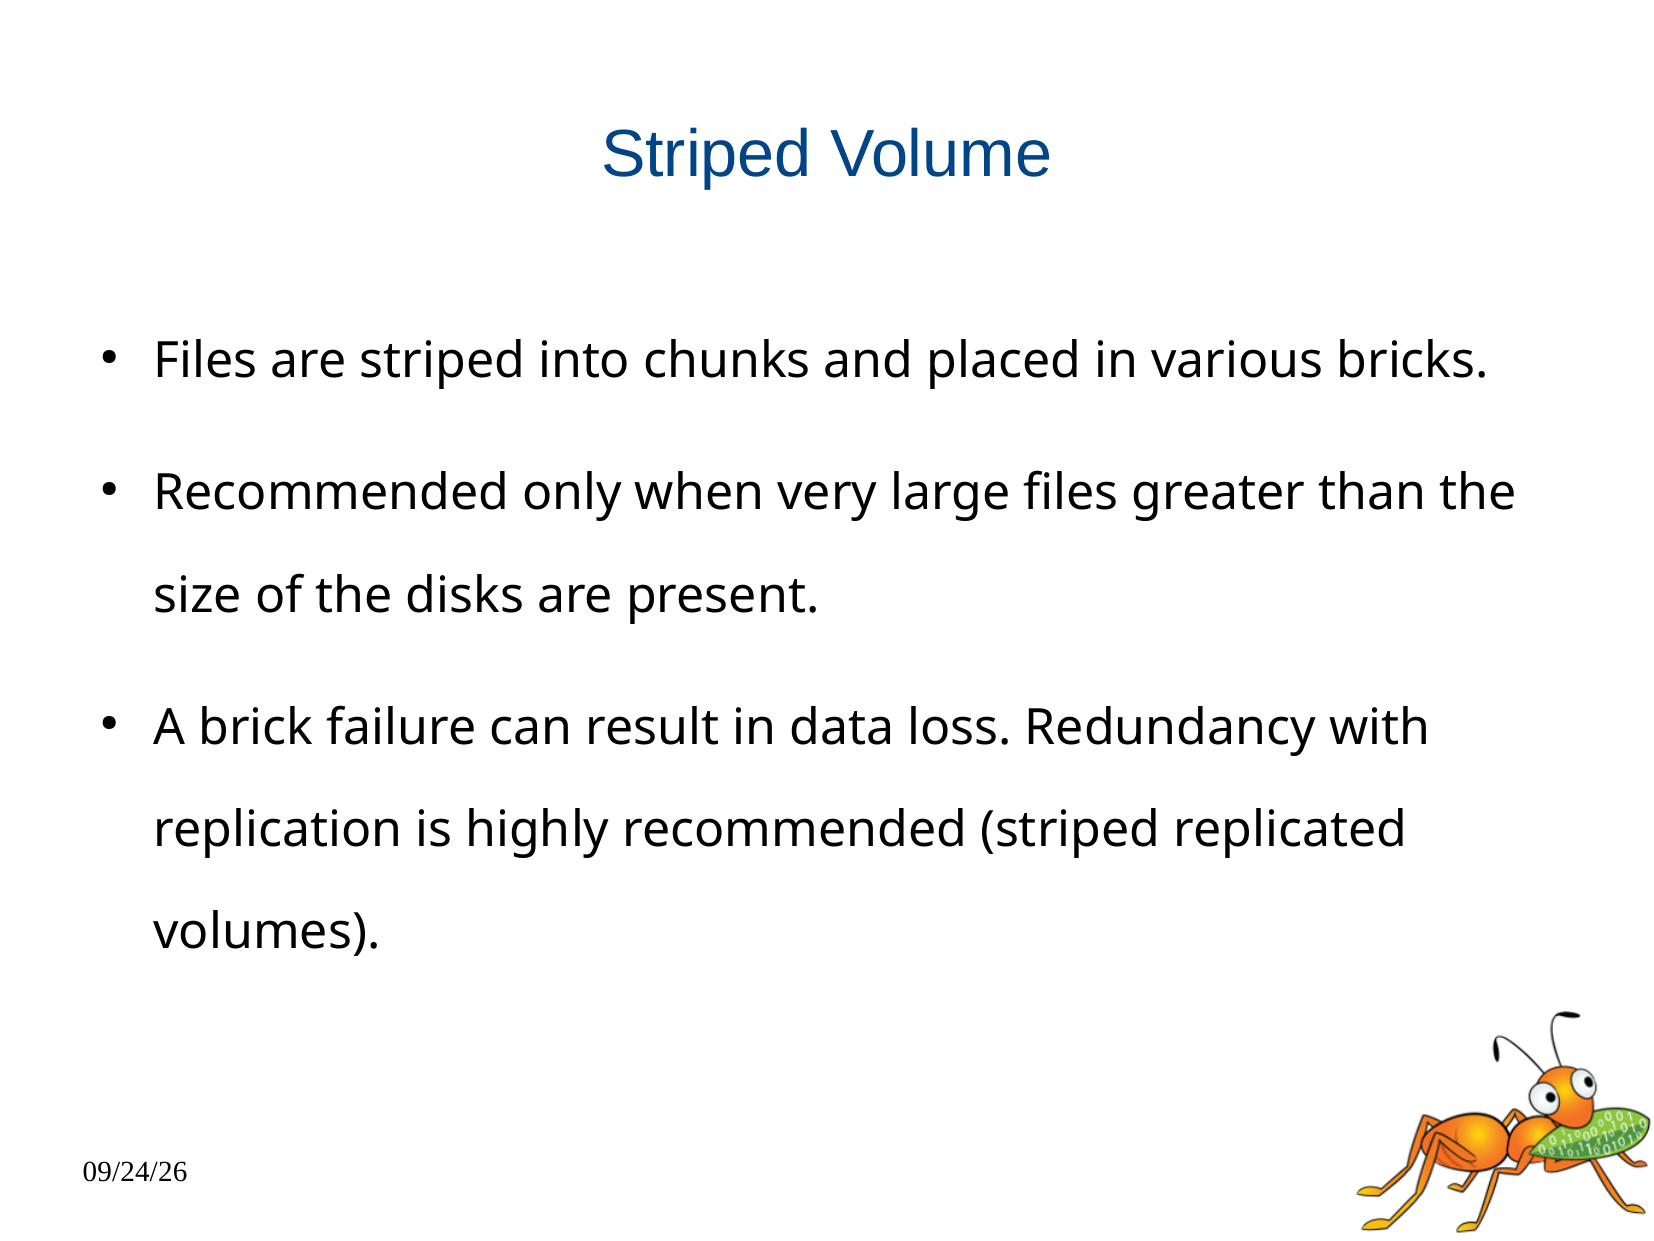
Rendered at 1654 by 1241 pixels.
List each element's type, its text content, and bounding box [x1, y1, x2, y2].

list Files are striped into chunks and placed in various bricks. Recommended only when very large files greater than the size of the disks are present. A brick failure can result in data loss. Redundancy with replication is highly recommended (striped replicated volumes). [82, 290, 1571, 1010]
picture [1353, 1009, 1654, 1235]
title Striped Volume [82, 49, 1571, 257]
